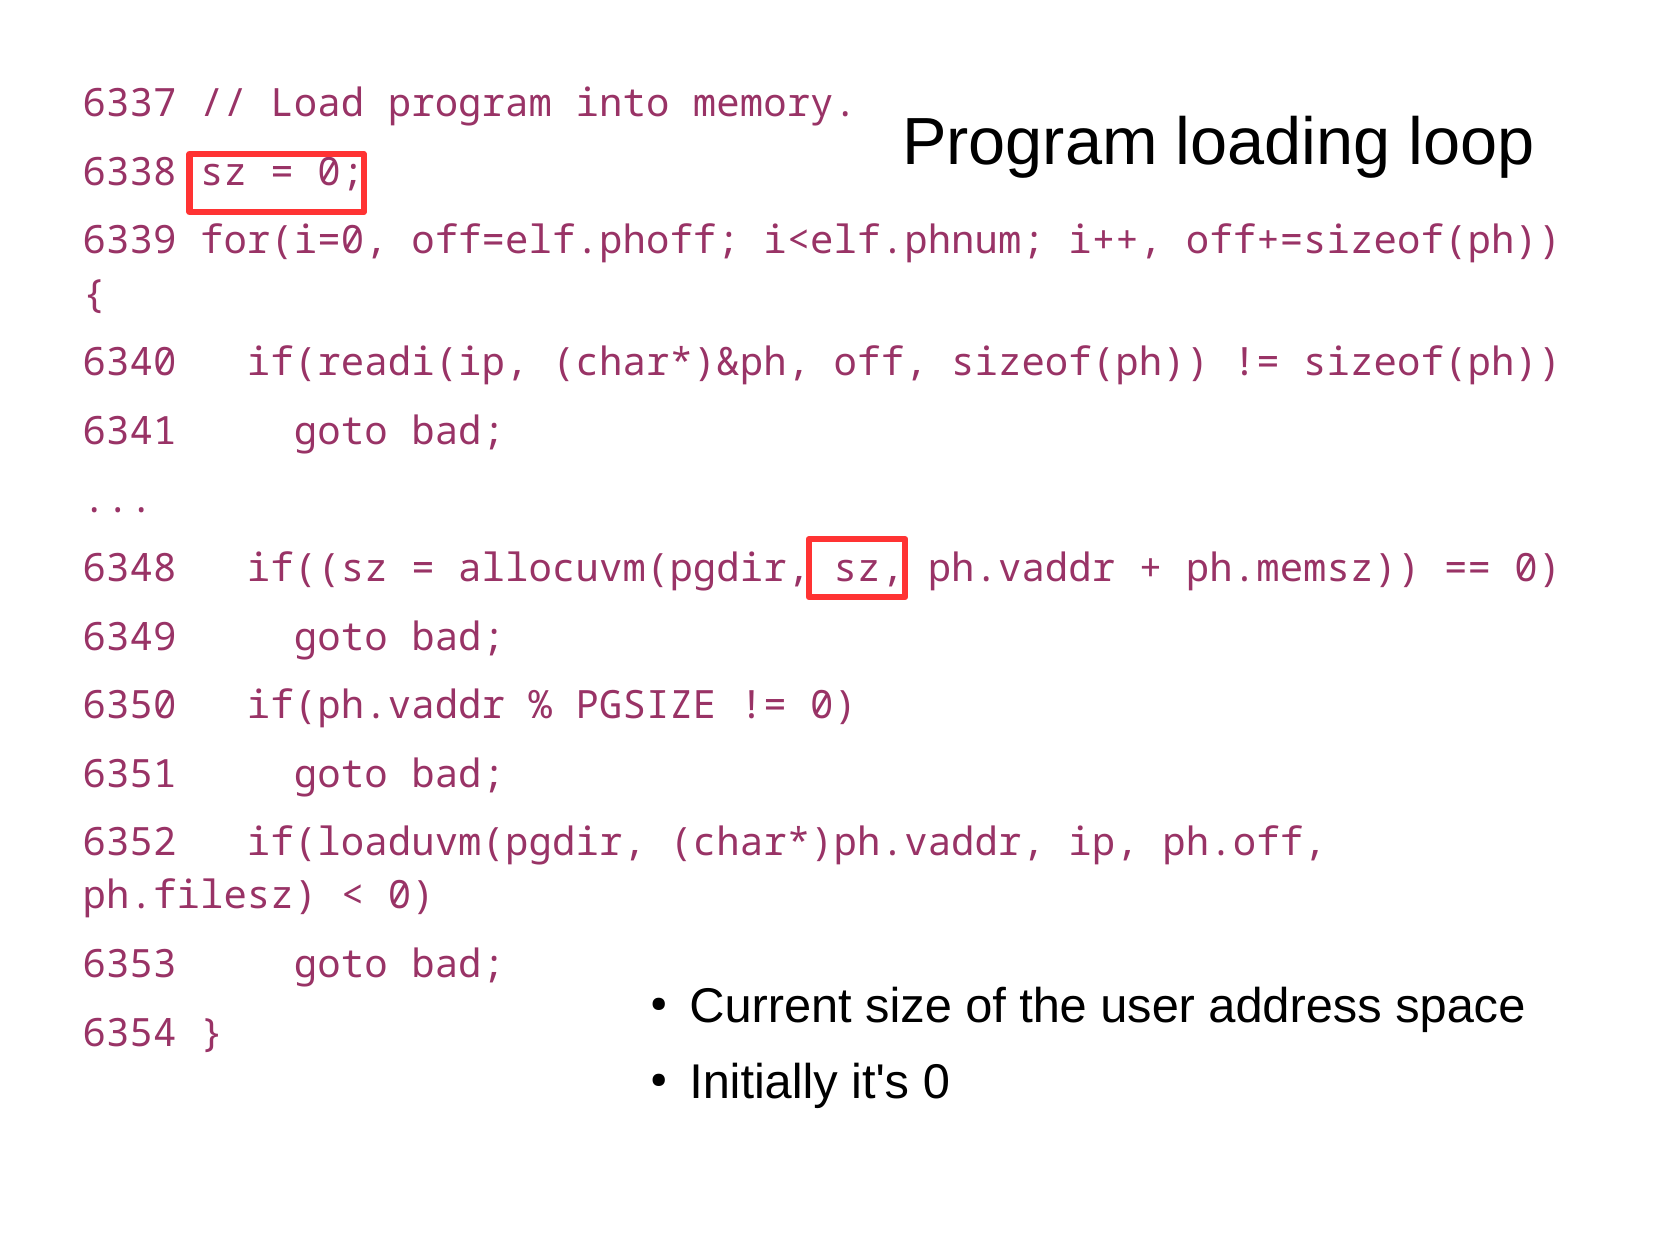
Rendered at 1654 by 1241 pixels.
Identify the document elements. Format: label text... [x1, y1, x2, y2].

list 6337 // Load program into memory. 6338 sz = 0; 6339 for(i=0, off=elf.phoff; i<elf.phnum; i++, off+=sizeof(ph)){ 6340 if(readi(ip, (char*)&ph, off, sizeof(ph)) != sizeof(ph)) 6341 goto bad; ... 6348 if((sz = allocuvm(pgdir, sz, ph.vaddr + ph.memsz)) == 0) 6349 goto bad; 6350 if(ph.vaddr % PGSIZE != 0) 6351 goto bad; 6352 if(loaduvm(pgdir, (char*)ph.vaddr, ip, ph.off, ph.filesz) < 0) 6353 goto bad; 6354 } [82, 75, 1571, 1163]
title Program loading loop [825, 37, 1613, 245]
list Current size of the user address space Initially it's 0 [637, 978, 1530, 1126]
